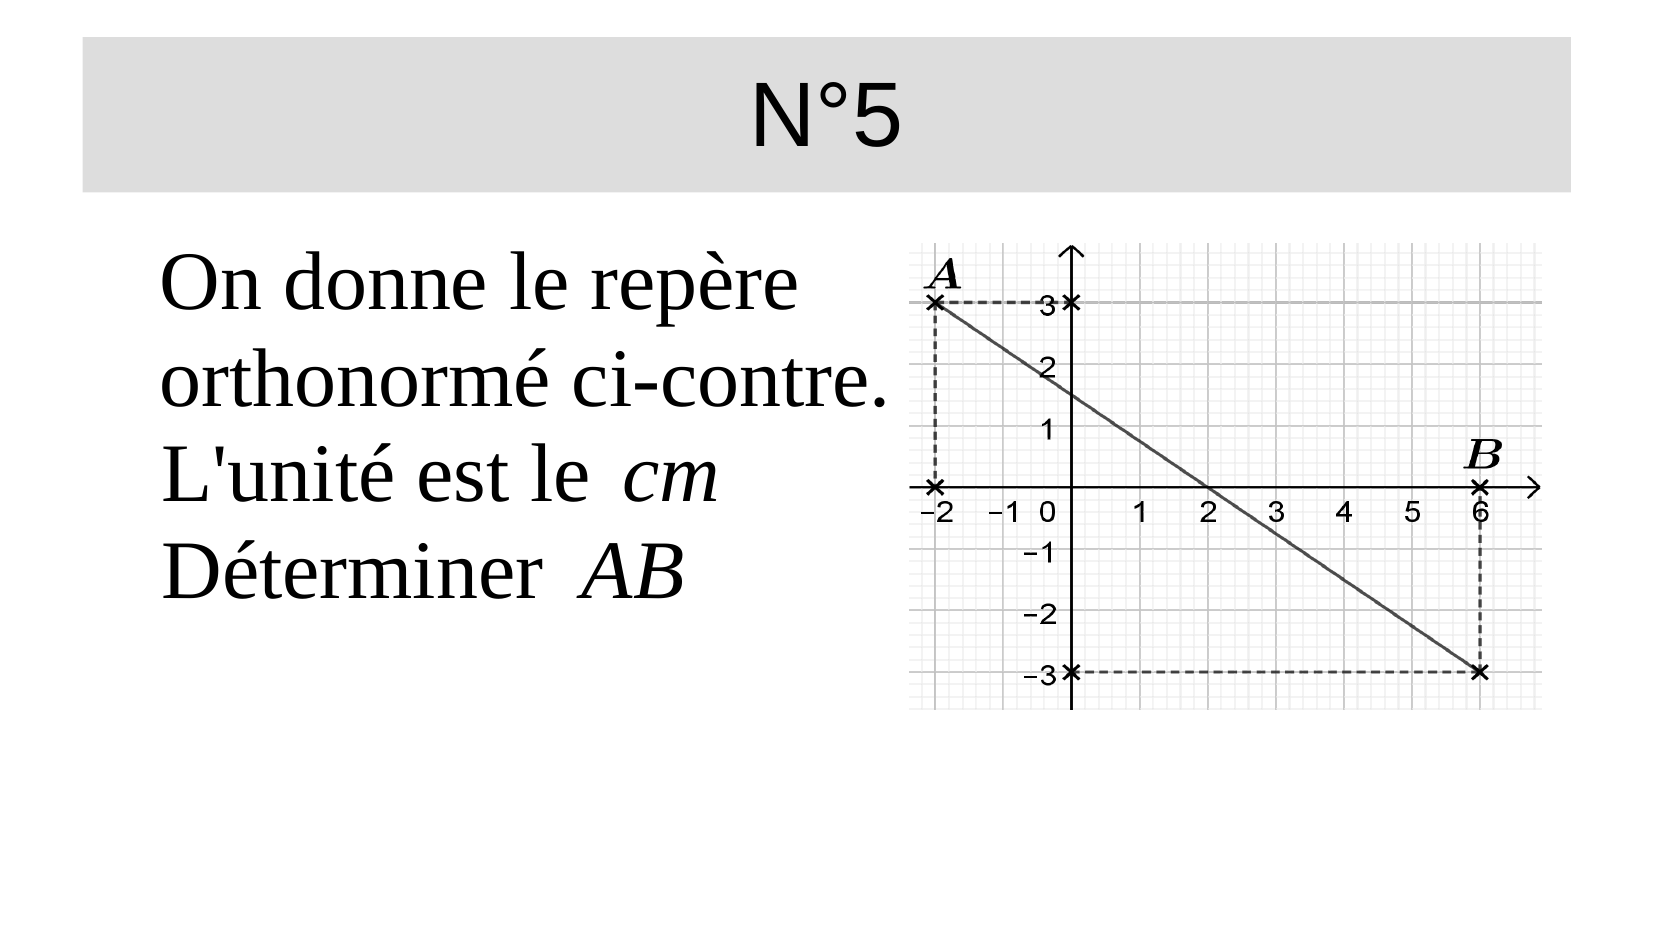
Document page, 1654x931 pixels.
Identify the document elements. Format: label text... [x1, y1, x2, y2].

picture [909, 243, 1542, 710]
chart [153, 236, 920, 617]
title N°5 [82, 37, 1571, 193]
